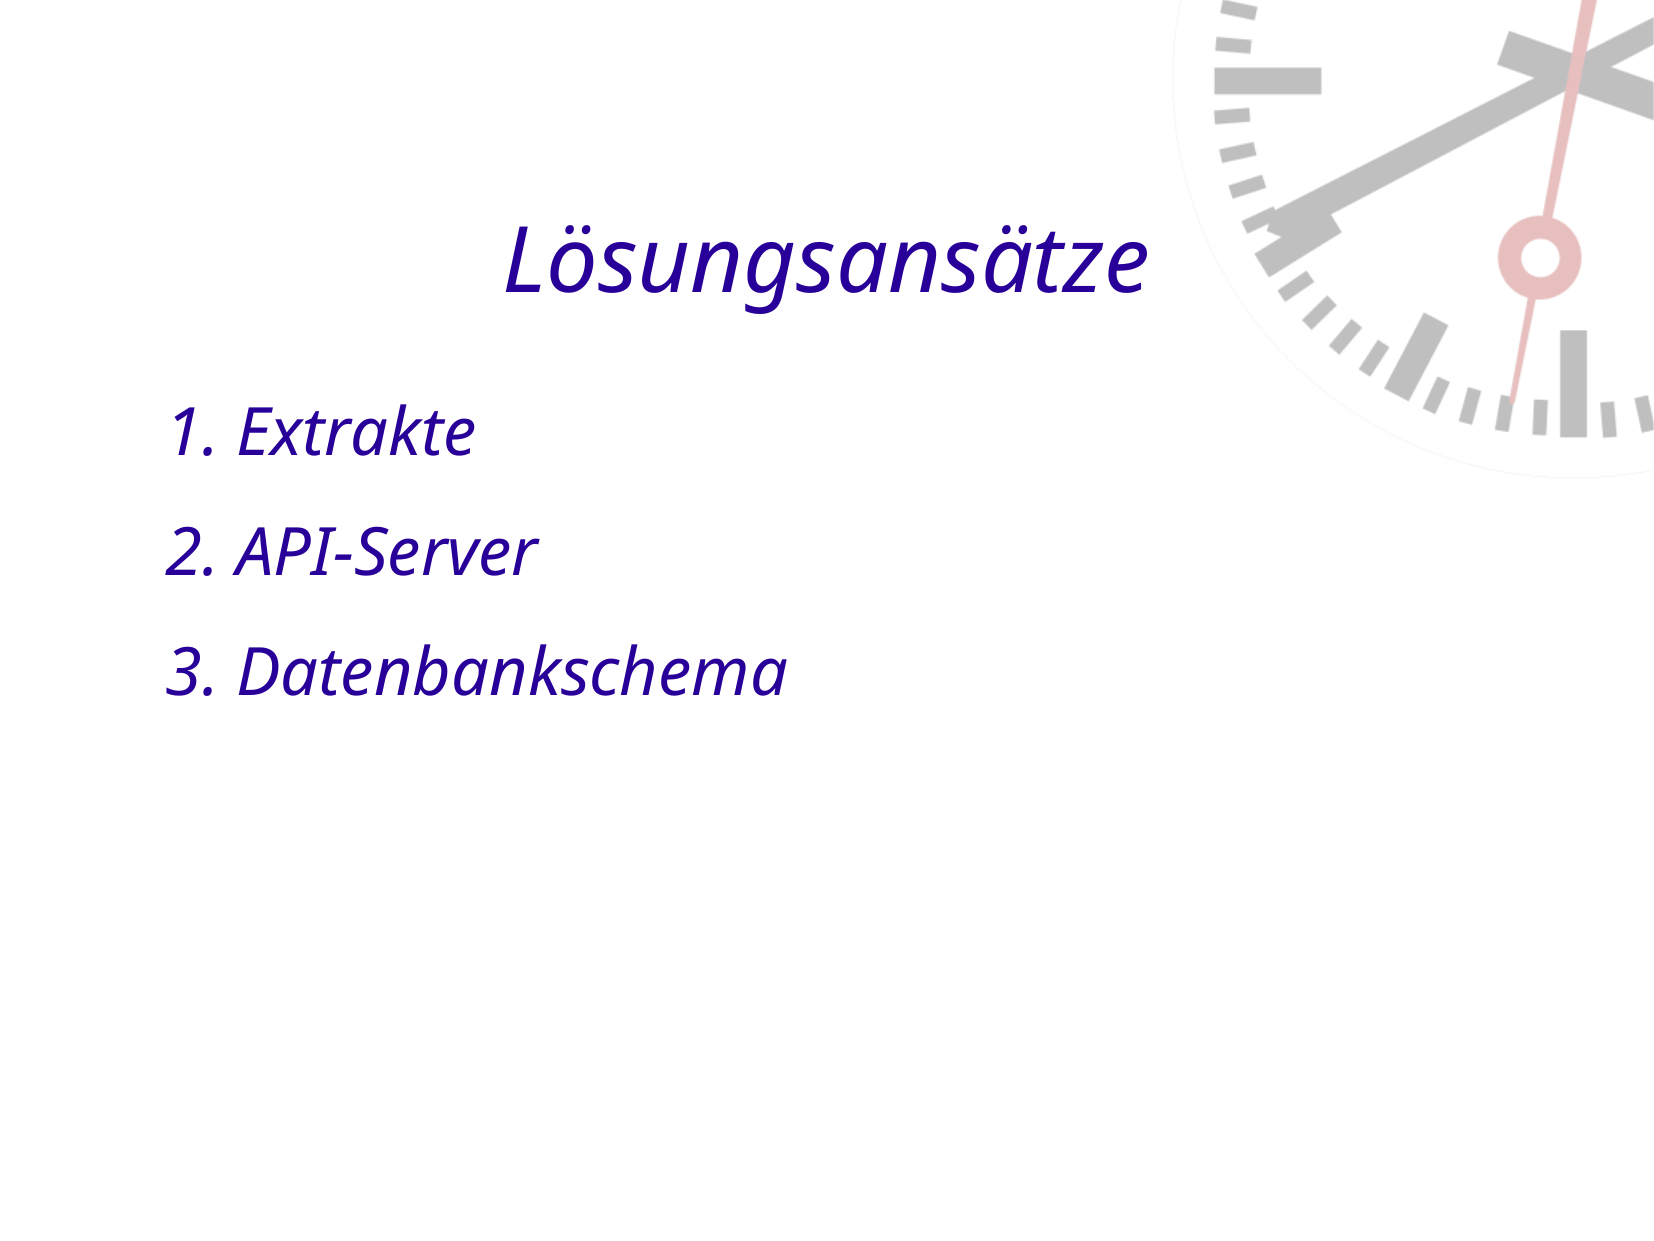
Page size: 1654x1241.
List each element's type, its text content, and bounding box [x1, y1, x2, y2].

picture [0, 0, 1654, 1241]
title Lösungsansätze [147, 160, 1506, 353]
list Extrakte API-Server Datenbankschema [147, 383, 1506, 1188]
